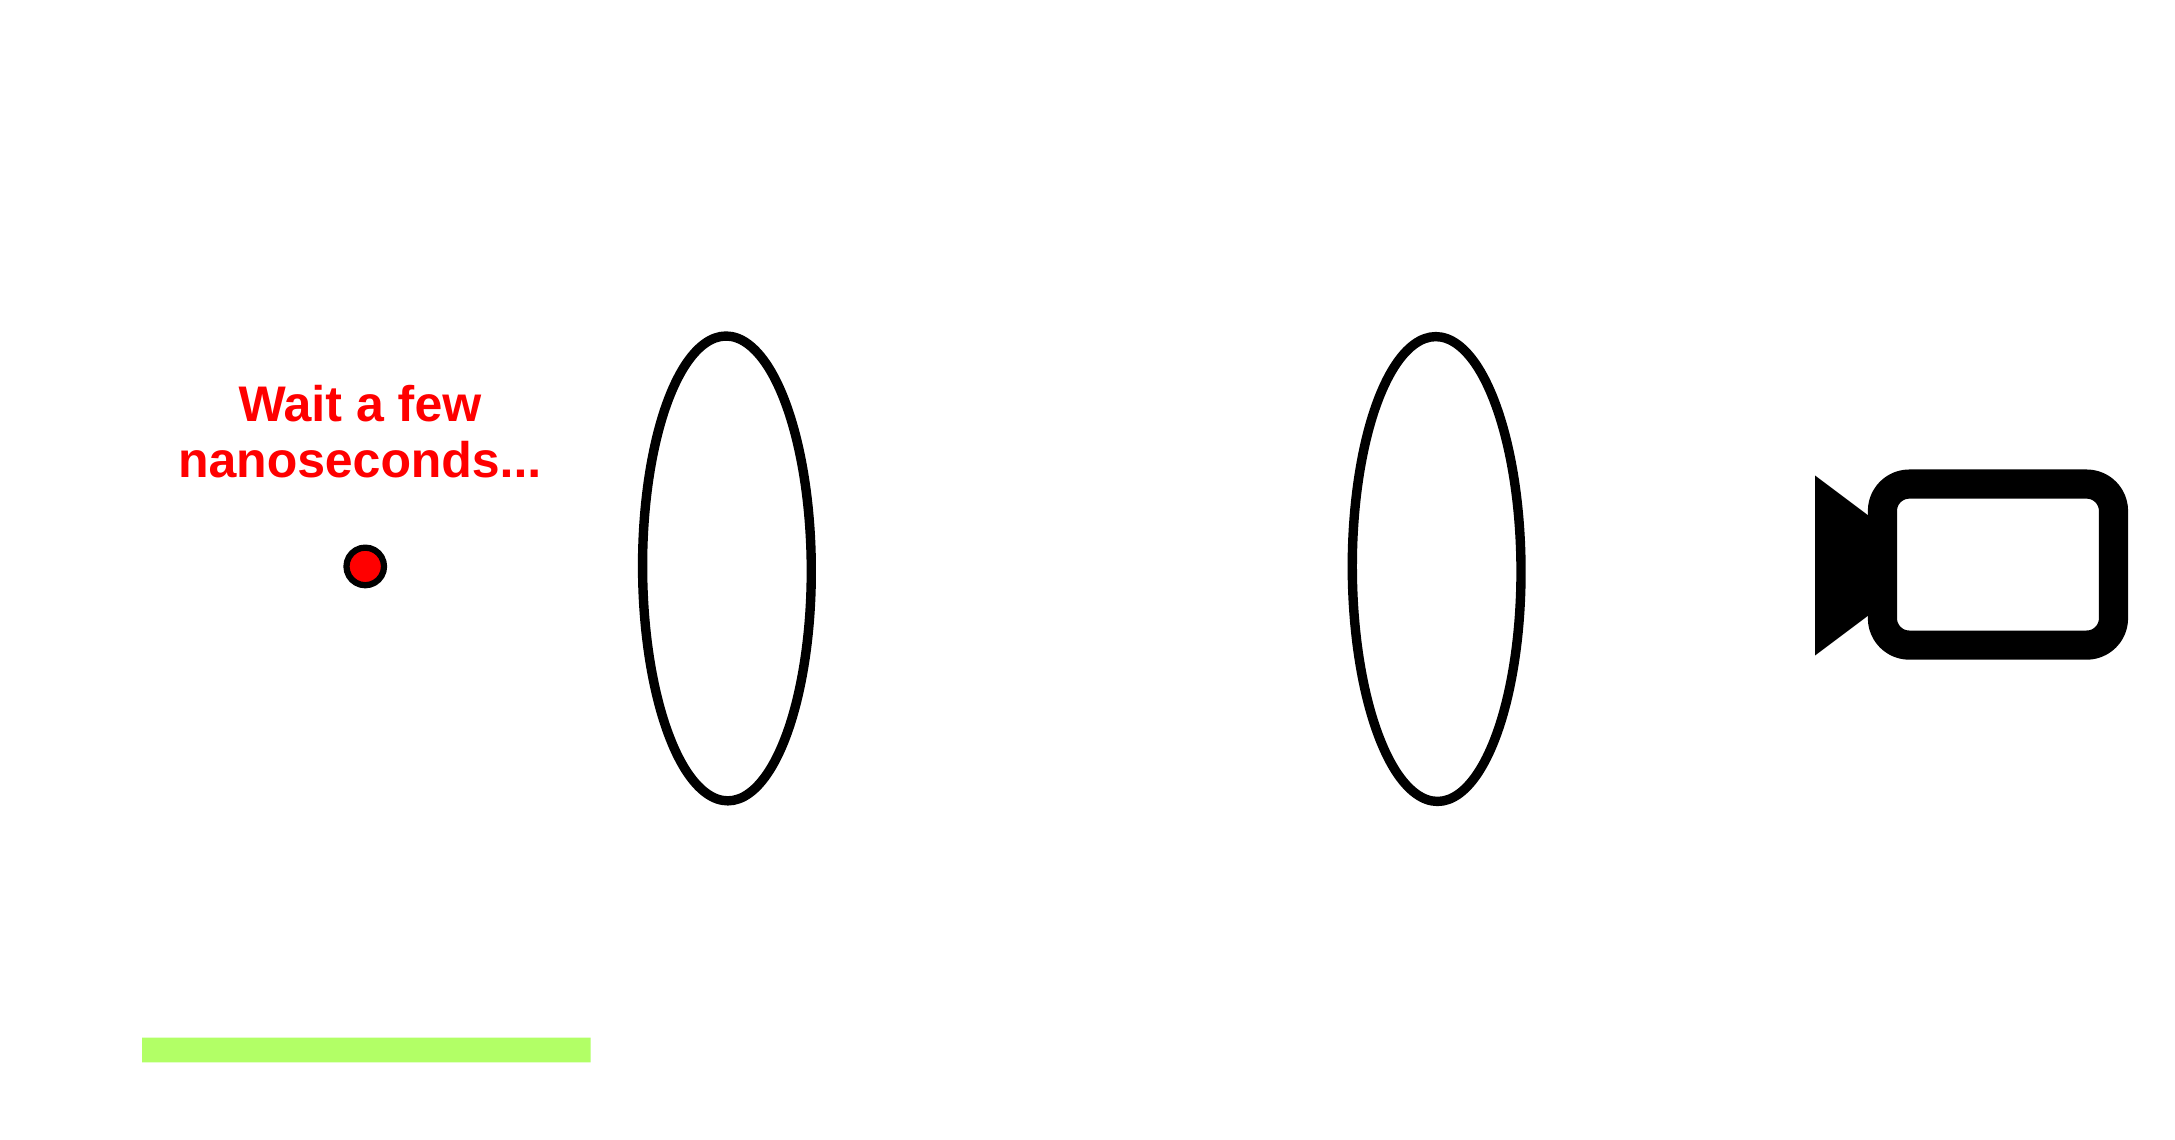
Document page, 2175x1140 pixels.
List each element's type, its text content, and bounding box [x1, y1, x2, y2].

text_box [1352, 336, 1522, 802]
text_box [346, 547, 385, 586]
text_box Wait a few nanoseconds... [150, 368, 571, 496]
text_box [1815, 475, 1876, 656]
text_box [642, 336, 812, 801]
text_box [1882, 484, 2114, 646]
